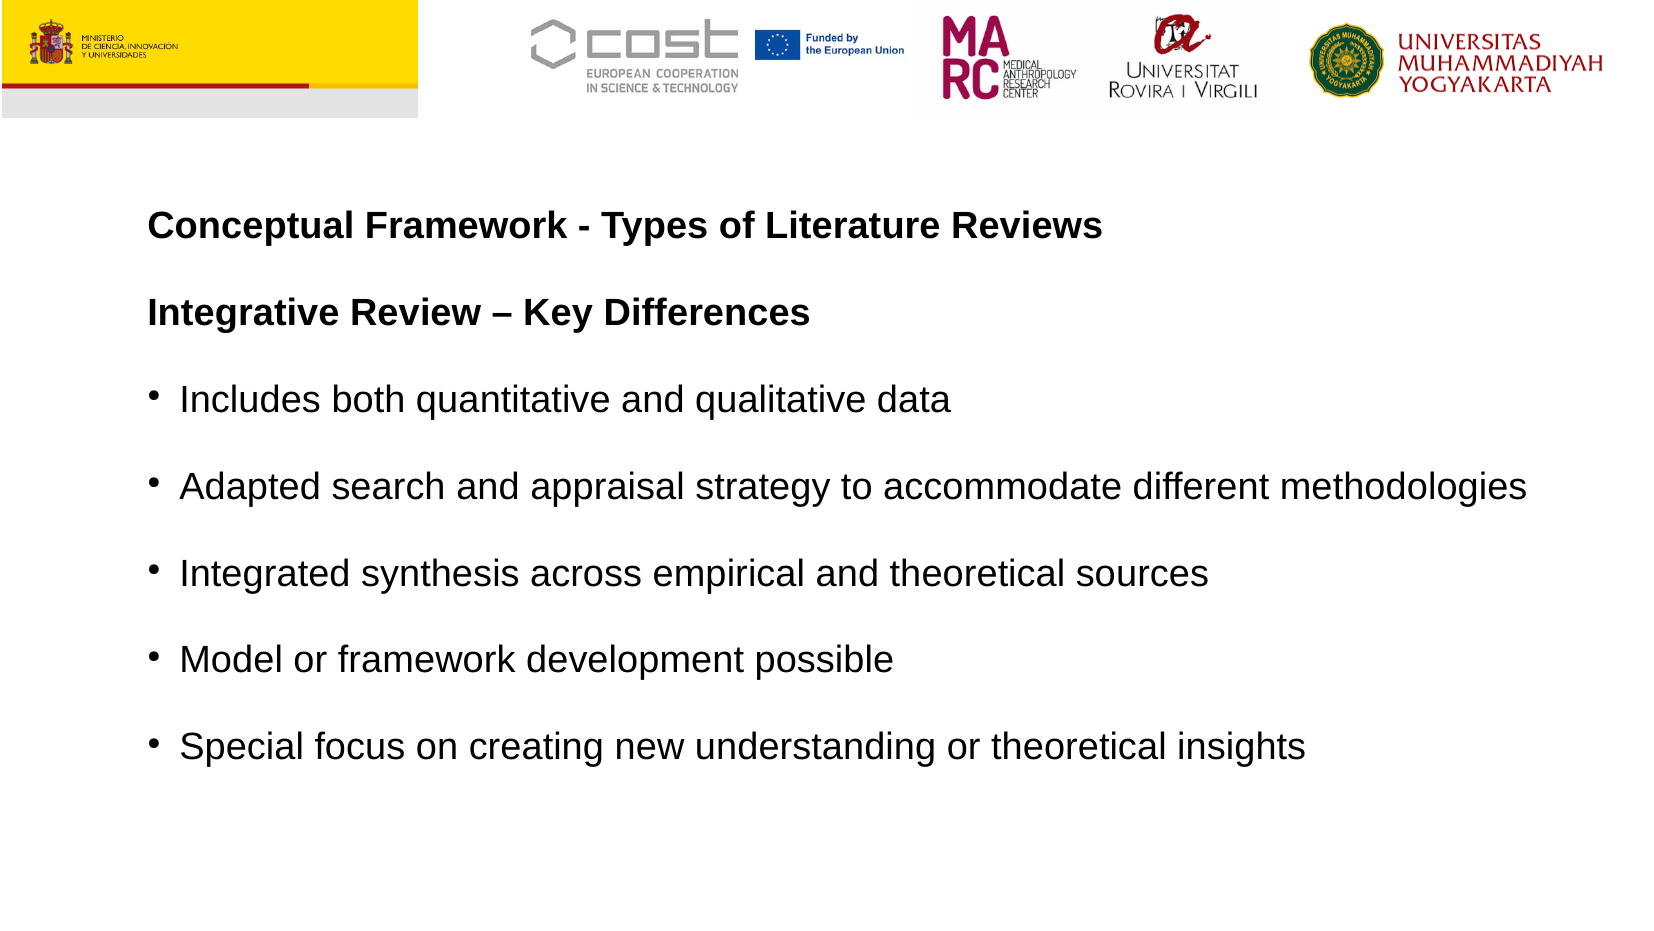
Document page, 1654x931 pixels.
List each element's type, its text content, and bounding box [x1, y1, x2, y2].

picture [1302, 14, 1613, 112]
picture [2, 0, 1278, 119]
text_box Conceptual Framework - Types of Literature Reviews Integrative Review – Key Differences Includes both quantitative and qualitative data Adapted search and appraisal strategy to accommodate different methodologies Integrated synthesis across empirical and theoretical sources Model or framework development possible Special focus on creating new understanding or theoretical insights [82, 200, 1552, 845]
